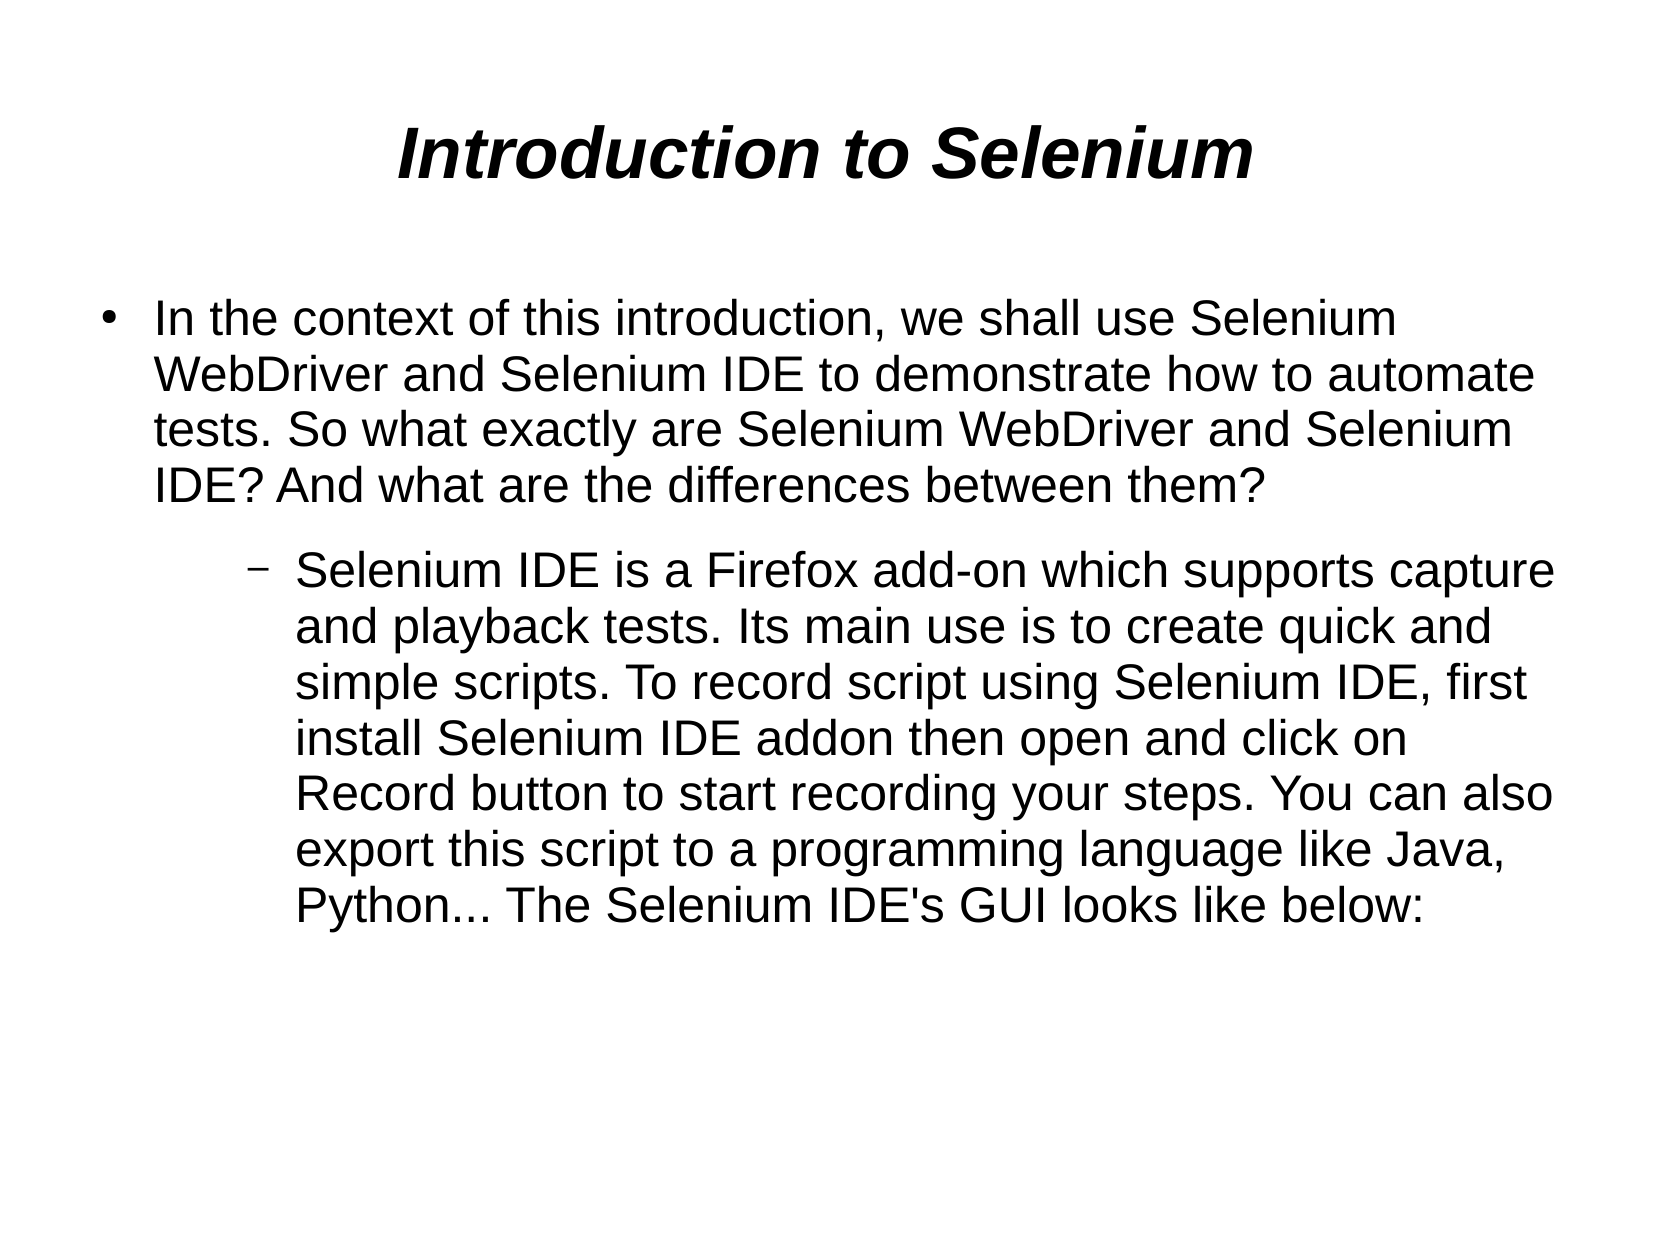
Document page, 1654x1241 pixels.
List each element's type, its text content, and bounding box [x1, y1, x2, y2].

list In the context of this introduction, we shall use Selenium WebDriver and Selenium IDE to demonstrate how to automate tests. So what exactly are Selenium WebDriver and Selenium IDE? And what are the differences between them? Selenium IDE is a Firefox add-on which supports capture and playback tests. Its main use is to create quick and simple scripts. To record script using Selenium IDE, first install Selenium IDE addon then open and click on Record button to start recording your steps. You can also export this script to a programming language like Java, Python... The Selenium IDE's GUI looks like below: [82, 290, 1571, 1109]
title Introduction to Selenium [82, 49, 1571, 257]
